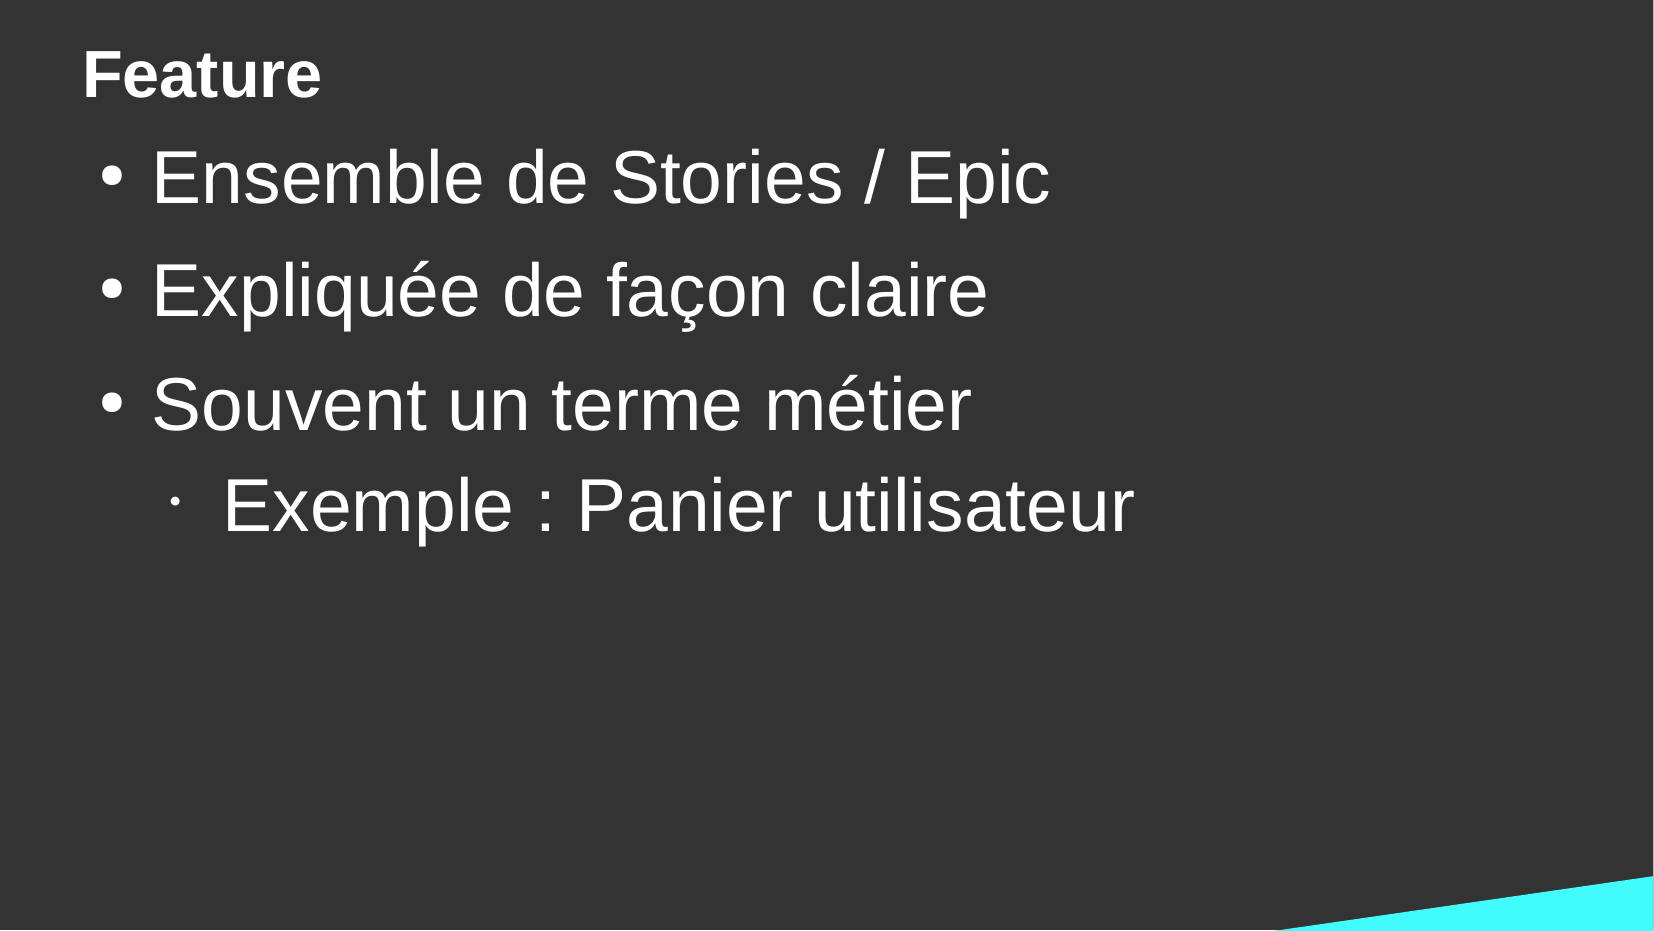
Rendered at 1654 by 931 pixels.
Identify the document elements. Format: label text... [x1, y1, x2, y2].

list Ensemble de Stories / Epic Expliquée de façon claire Souvent un terme métier Exemple : Panier utilisateur [80, 135, 1620, 777]
text_box [1273, 876, 1654, 931]
title Feature [82, 37, 1571, 122]
